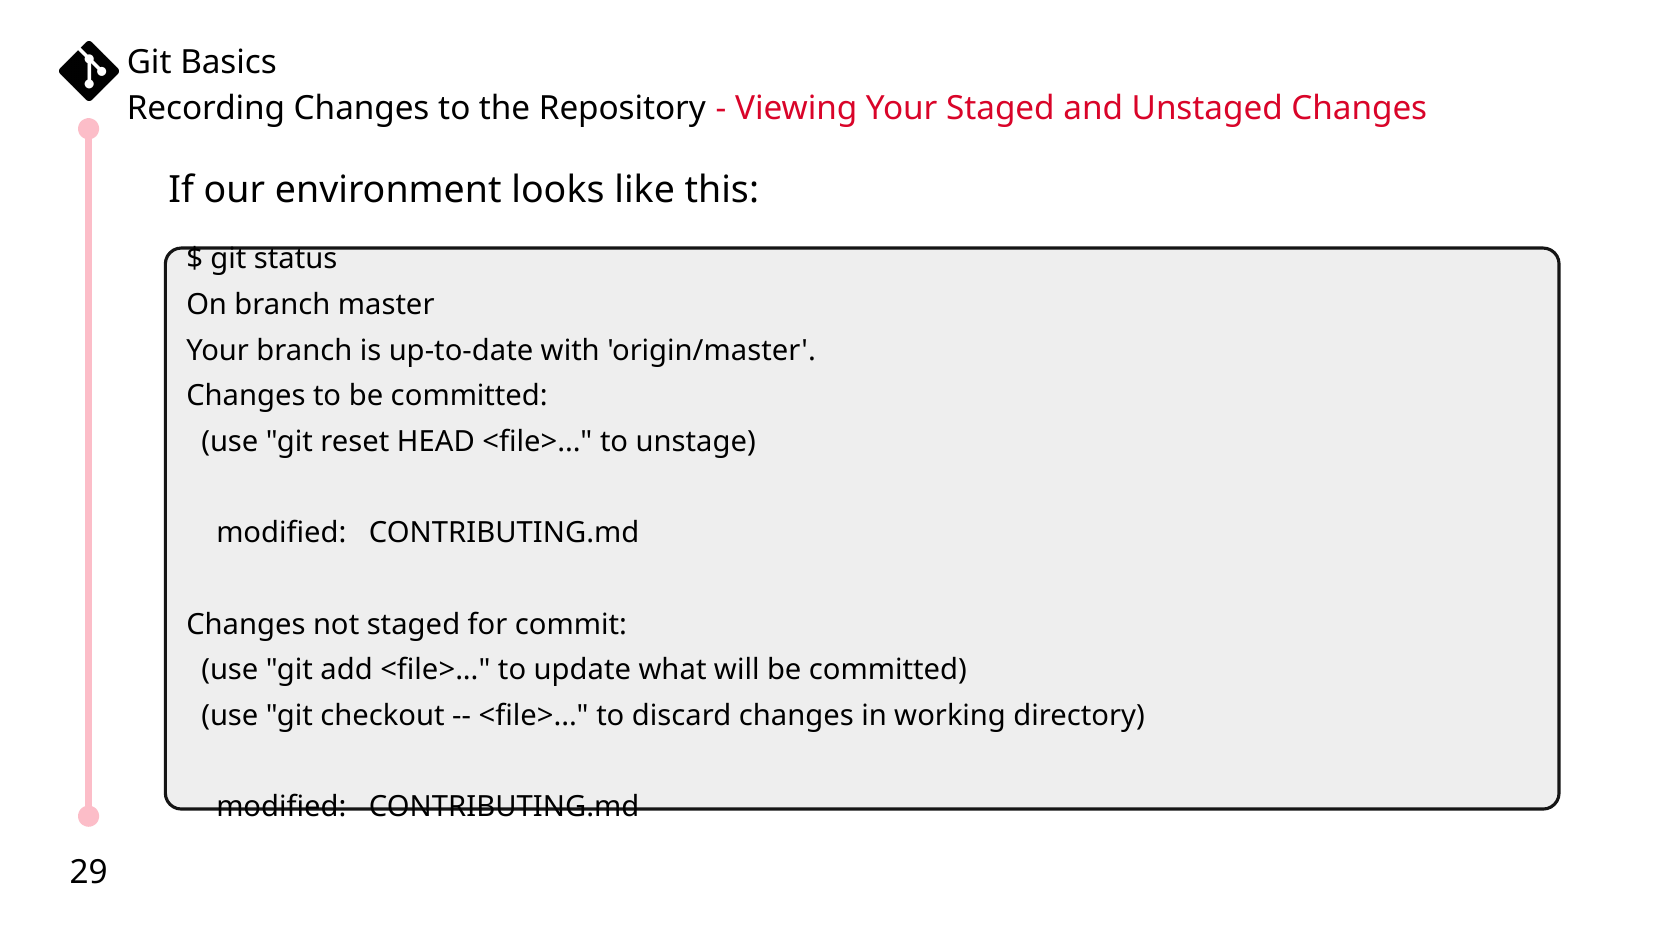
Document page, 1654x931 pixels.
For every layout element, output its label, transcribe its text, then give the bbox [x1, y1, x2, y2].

picture [59, 41, 119, 101]
text_box 29 [47, 840, 130, 889]
text_box If our environment looks like this: [153, 147, 1347, 225]
text_box $ git status On branch master Your branch is up-to-date with 'origin/master'. Changes to be committed: (use "git reset HEAD <file>..." to unstage) modified: CONTRIBUTING.md Changes not staged for commit: (use "git add <file>..." to update what will be committed) (use "git checkout -- <file>..." to discard changes in working directory) modified: CONTRIBUTING.md [165, 248, 1560, 810]
text_box Git Basics Recording Changes to the Repository - Viewing Your Staged and Unstaged Changes [112, 31, 1506, 113]
